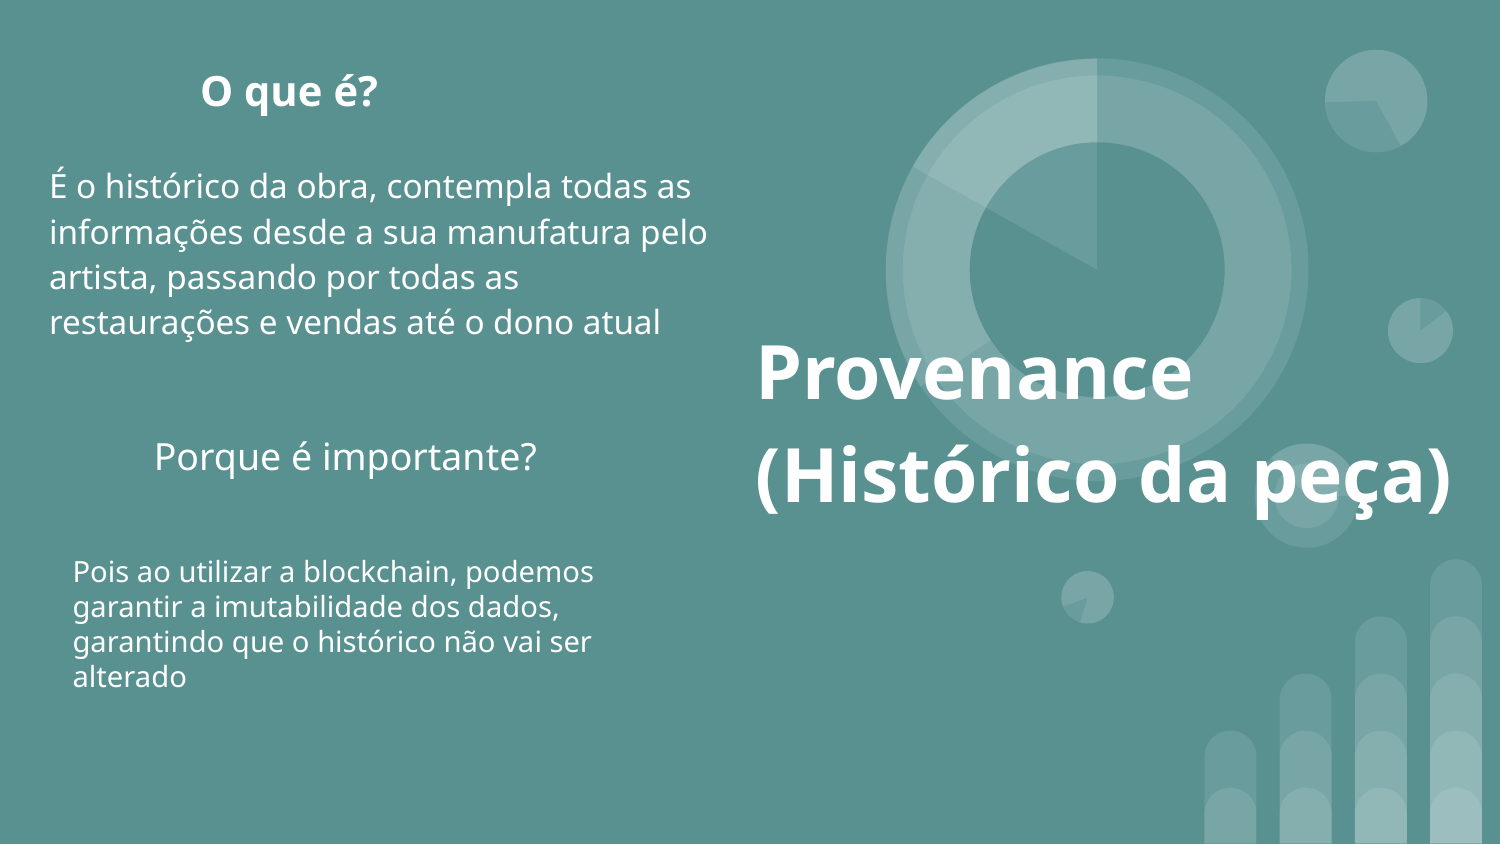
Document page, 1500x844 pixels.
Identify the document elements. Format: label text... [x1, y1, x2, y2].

text_box Pois ao utilizar a blockchain, podemos garantir a imutabilidade dos dados, garantindo que o histórico não vai ser alterado [57, 538, 670, 709]
text_box O que é? [185, 49, 582, 130]
title Provenance (Histórico da peça) [740, 268, 1500, 576]
text_box Porque é importante? [138, 417, 565, 493]
subtitle É o histórico da obra, contempla todas as informações desde a sua manufatura pelo artista, passando por todas as restaurações e vendas até o dono atual [34, 148, 733, 369]
